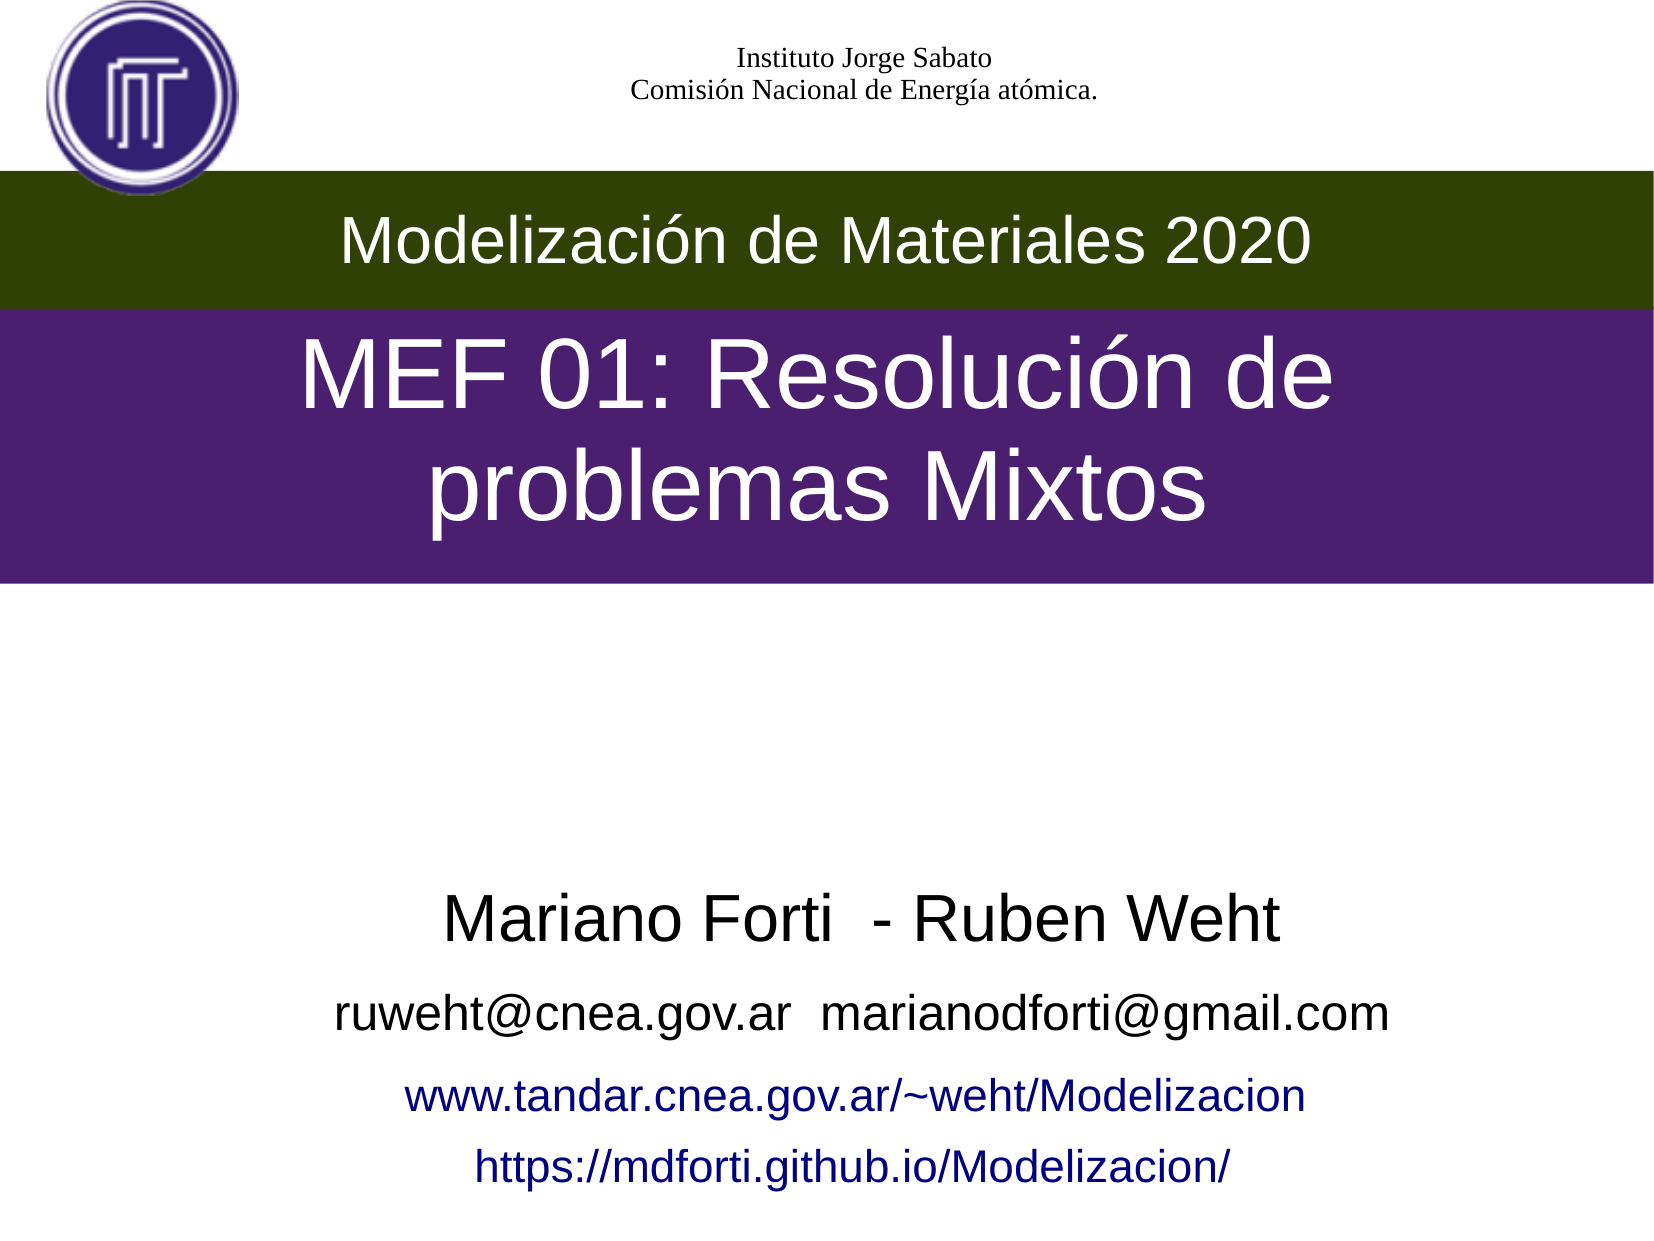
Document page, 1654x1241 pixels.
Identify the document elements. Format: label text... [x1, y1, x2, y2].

picture [45, 0, 239, 196]
title MEF 01: Resolución de problemas Mixtos [73, 318, 1563, 543]
list Mariano Forti - Ruben Weht ruweht@cnea.gov.ar marianodforti@gmail.com www.tandar.cnea.gov.ar/~weht/Modelizacion https://mdforti.github.io/Modelizacion/ [0, 880, 1654, 1232]
